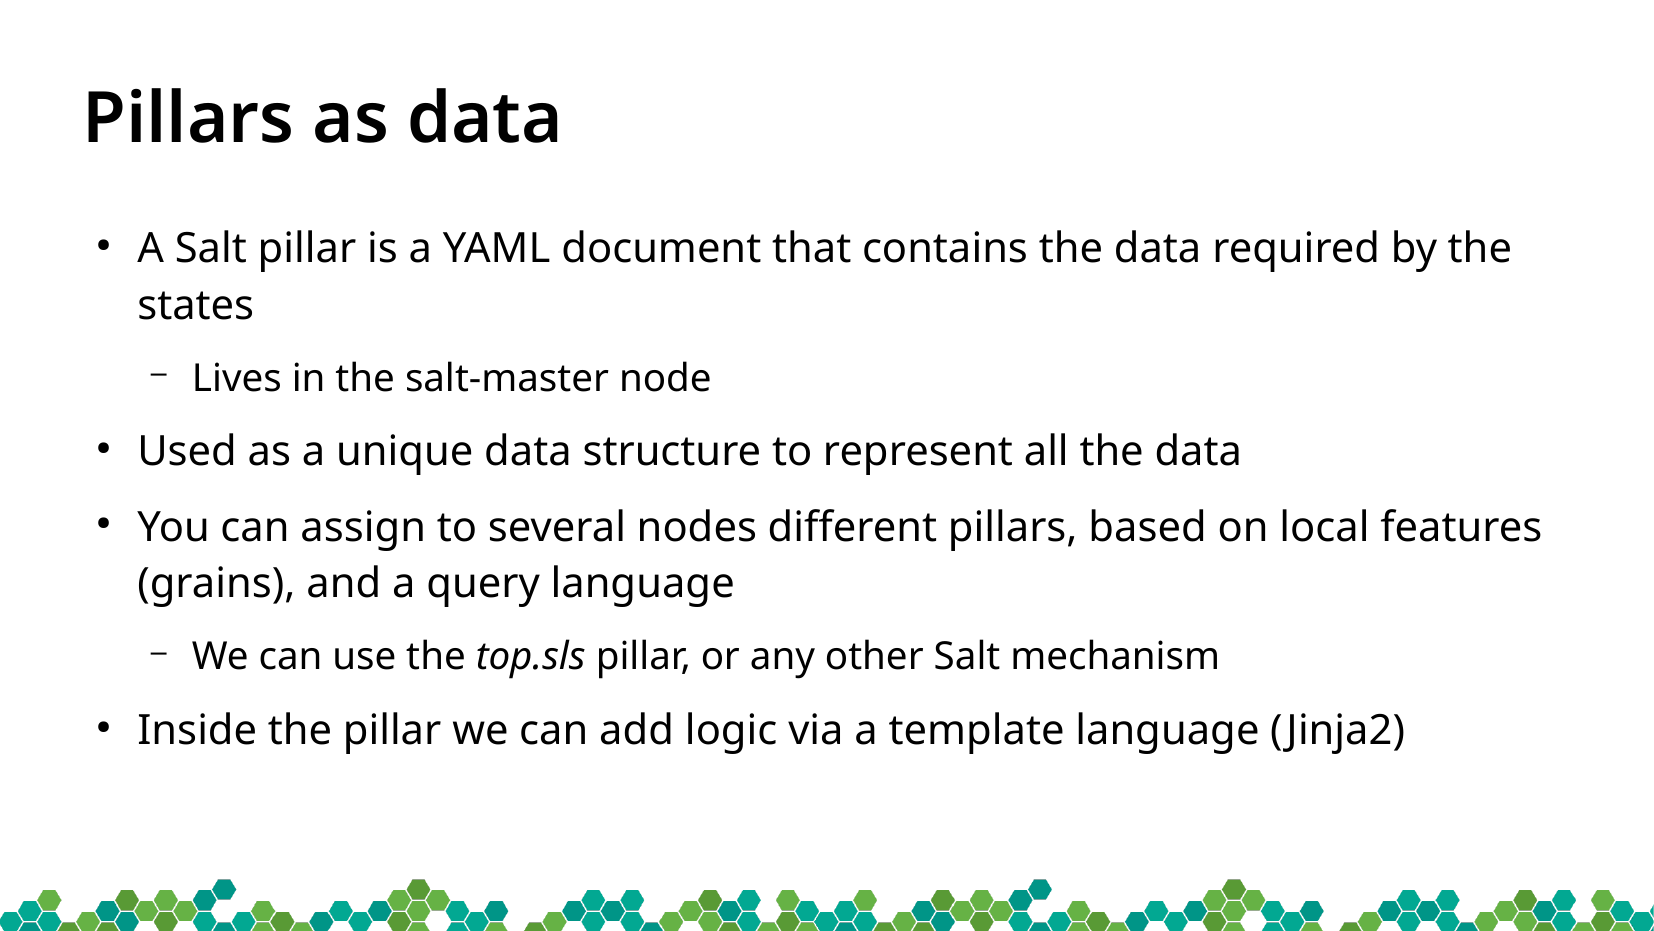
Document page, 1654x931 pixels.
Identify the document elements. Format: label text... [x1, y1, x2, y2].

title Pillars as data [82, 37, 1571, 193]
list A Salt pillar is a YAML document that contains the data required by the states Lives in the salt-master node Used as a unique data structure to represent all the data You can assign to several nodes different pillars, based on local features (grains), and a query language We can use the top.sls pillar, or any other Salt mechanism Inside the pillar we can add logic via a template language (Jinja2) [82, 217, 1571, 758]
picture [0, 871, 1654, 931]
